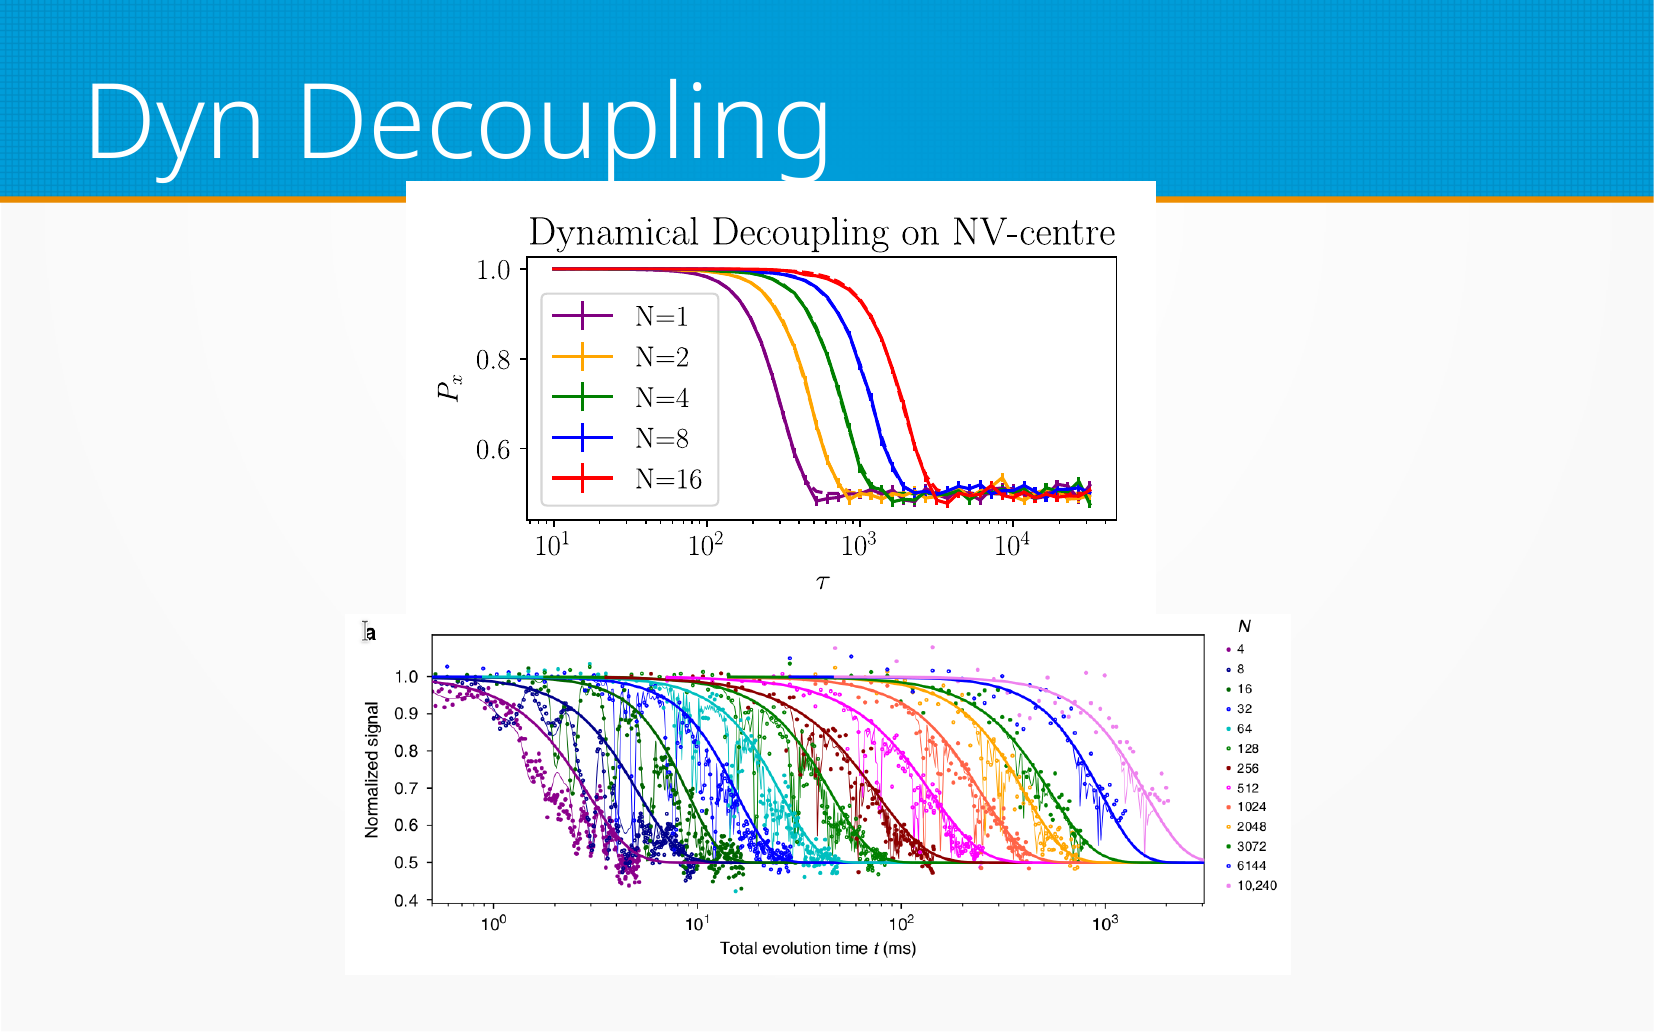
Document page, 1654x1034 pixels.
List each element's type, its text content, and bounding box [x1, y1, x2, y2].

title Dyn Decoupling [82, 16, 1571, 190]
picture [0, 180, 1654, 1034]
